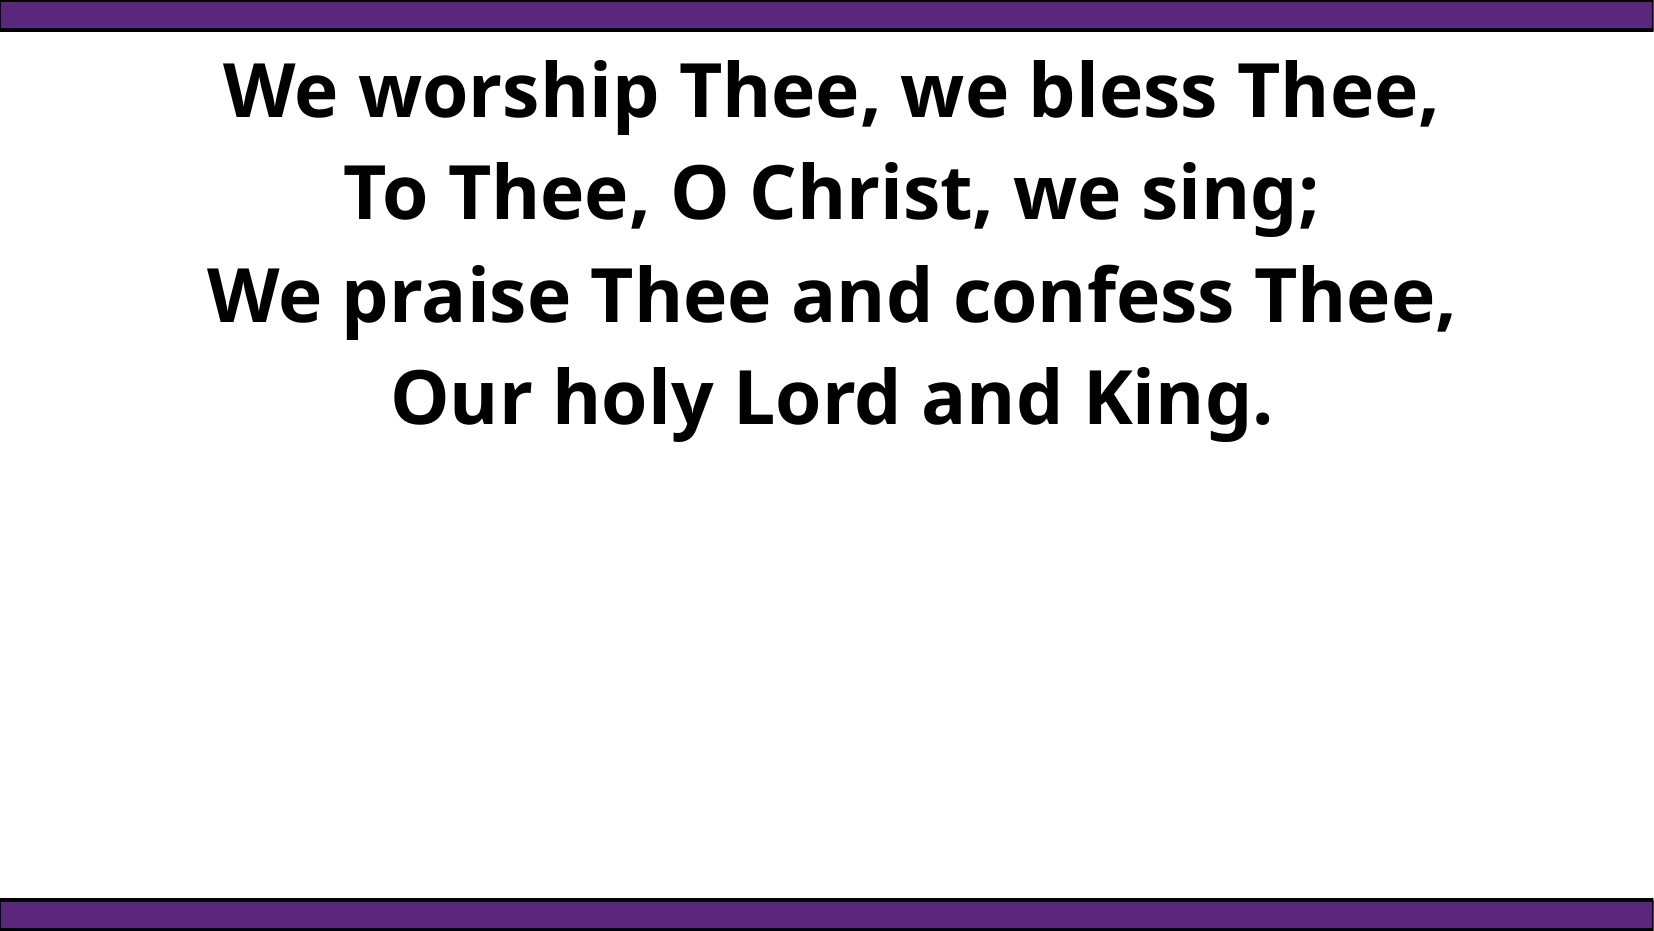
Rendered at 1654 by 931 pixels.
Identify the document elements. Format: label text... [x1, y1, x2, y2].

picture [0, 31, 1654, 900]
text_box [0, 0, 1654, 31]
text_box [0, 900, 1654, 931]
text_box We worship Thee, we bless Thee, To Thee, O Christ, we sing; We praise Thee and confess Thee, Our holy Lord and King. [90, 30, 1576, 445]
